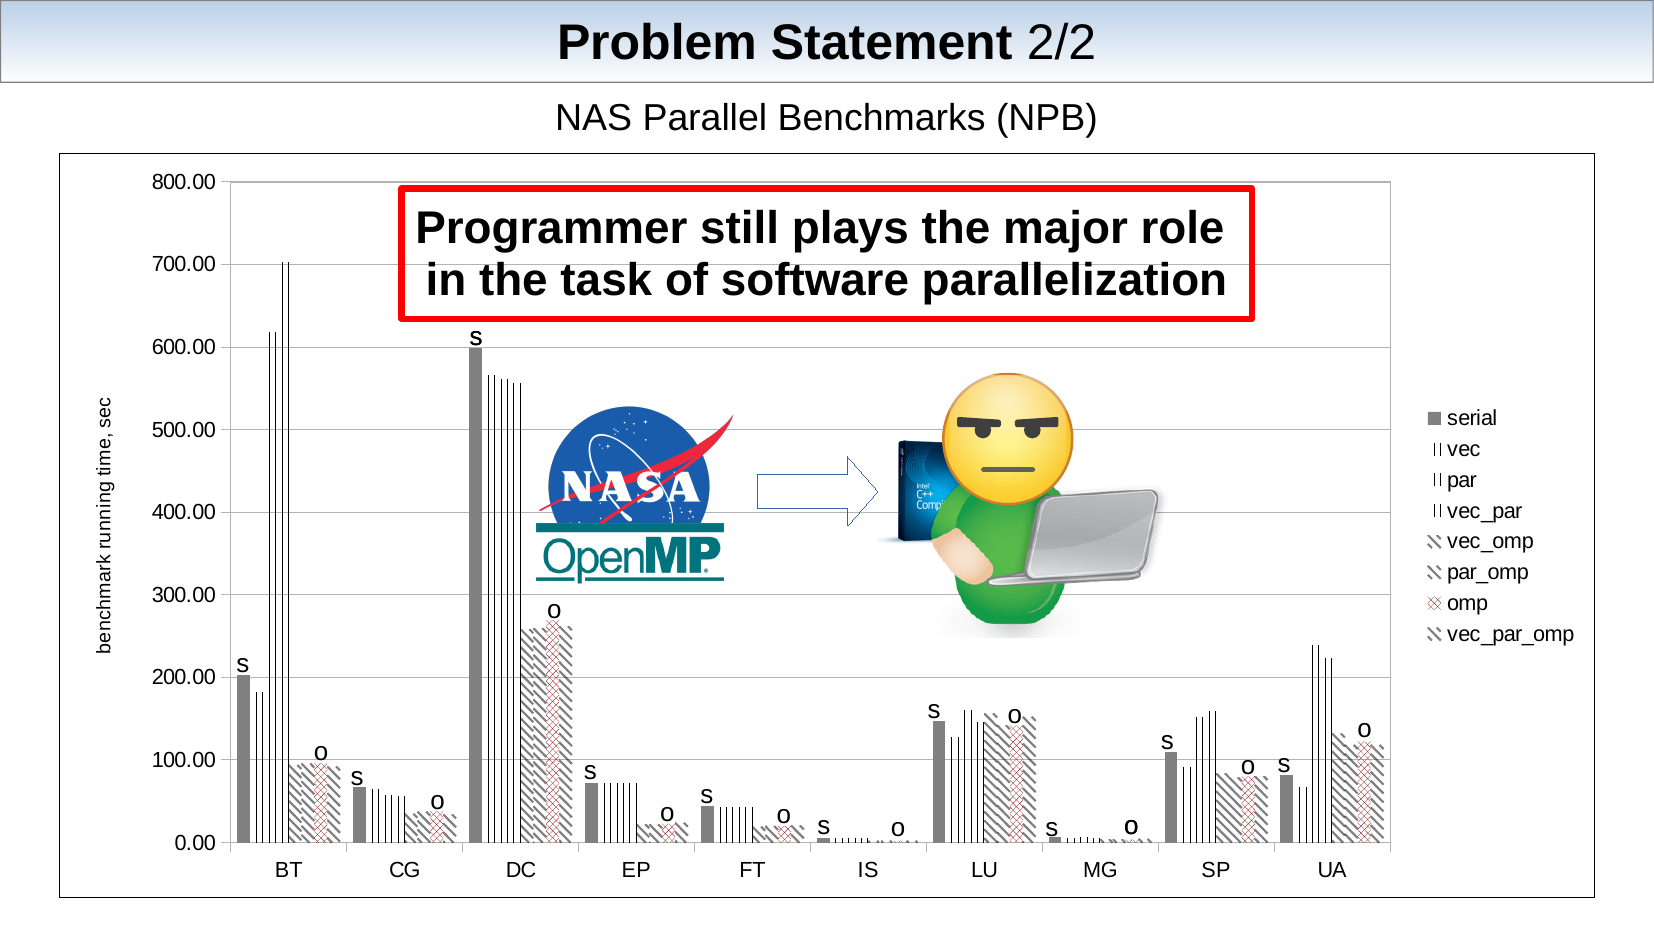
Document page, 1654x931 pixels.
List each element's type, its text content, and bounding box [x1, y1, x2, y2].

title Programmer still plays the major role in the task of software parallelization [401, 188, 1252, 319]
picture [59, 154, 1595, 898]
text_box Problem Statement 2/2 [0, 2, 1654, 82]
text_box NAS Parallel Benchmarks (NPB) [0, 82, 1654, 154]
